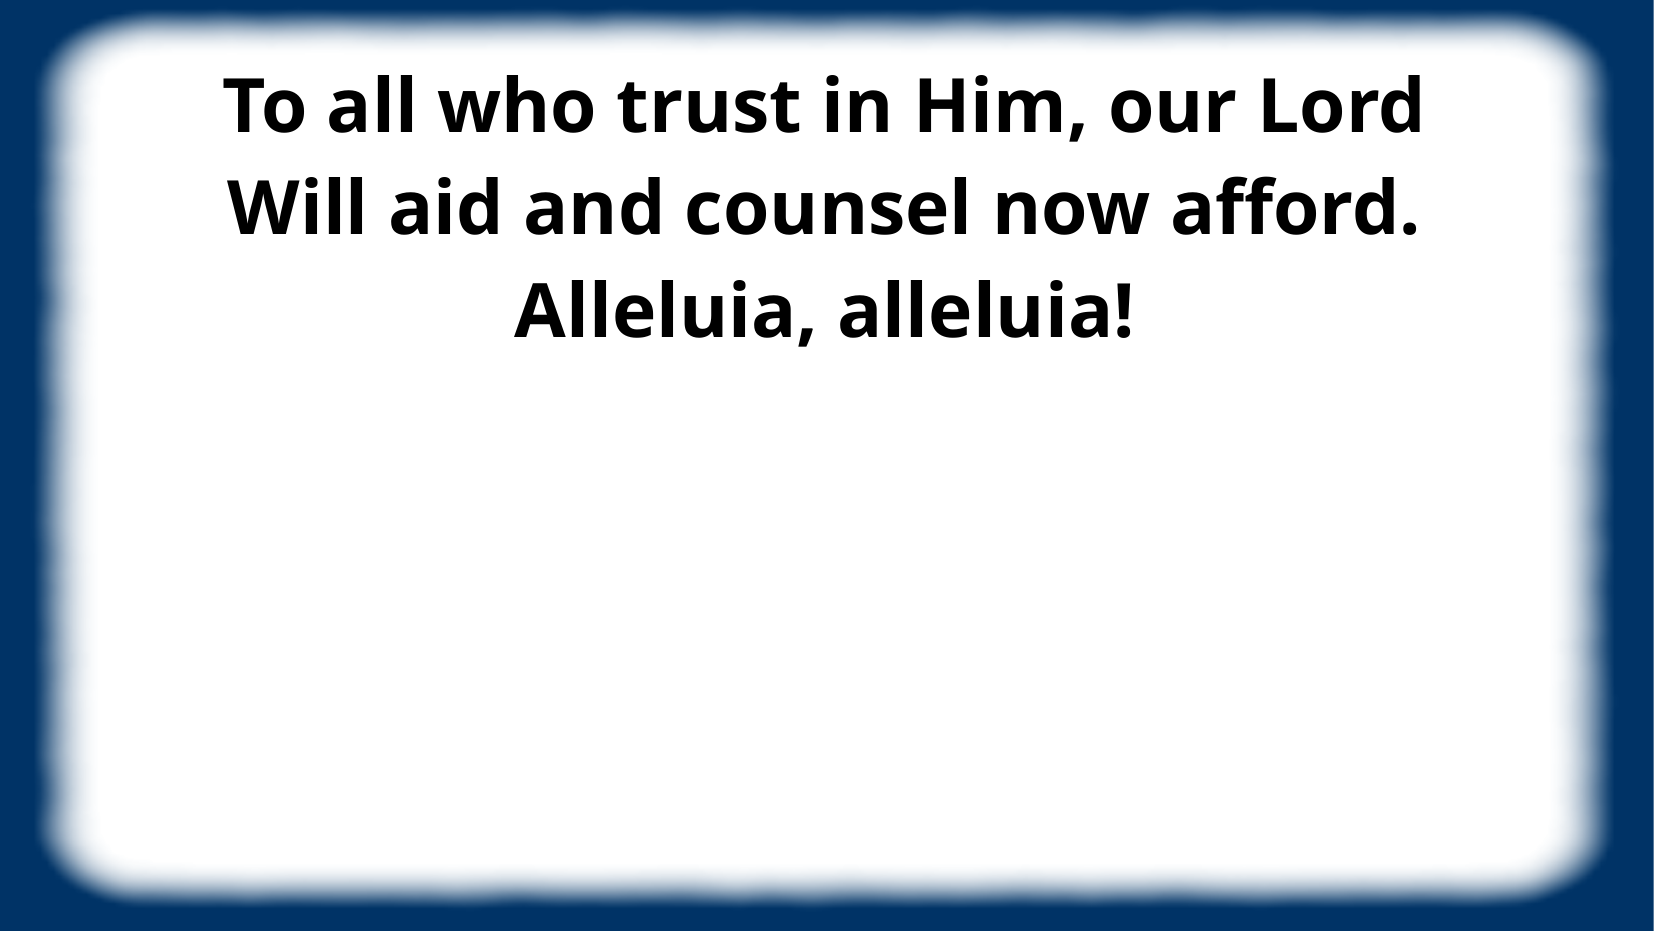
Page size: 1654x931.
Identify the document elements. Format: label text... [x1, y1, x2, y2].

text_box To all who trust in Him, our Lord Will aid and counsel now afford. Alleluia, alleluia! [105, 45, 1546, 360]
picture [0, 0, 1654, 931]
